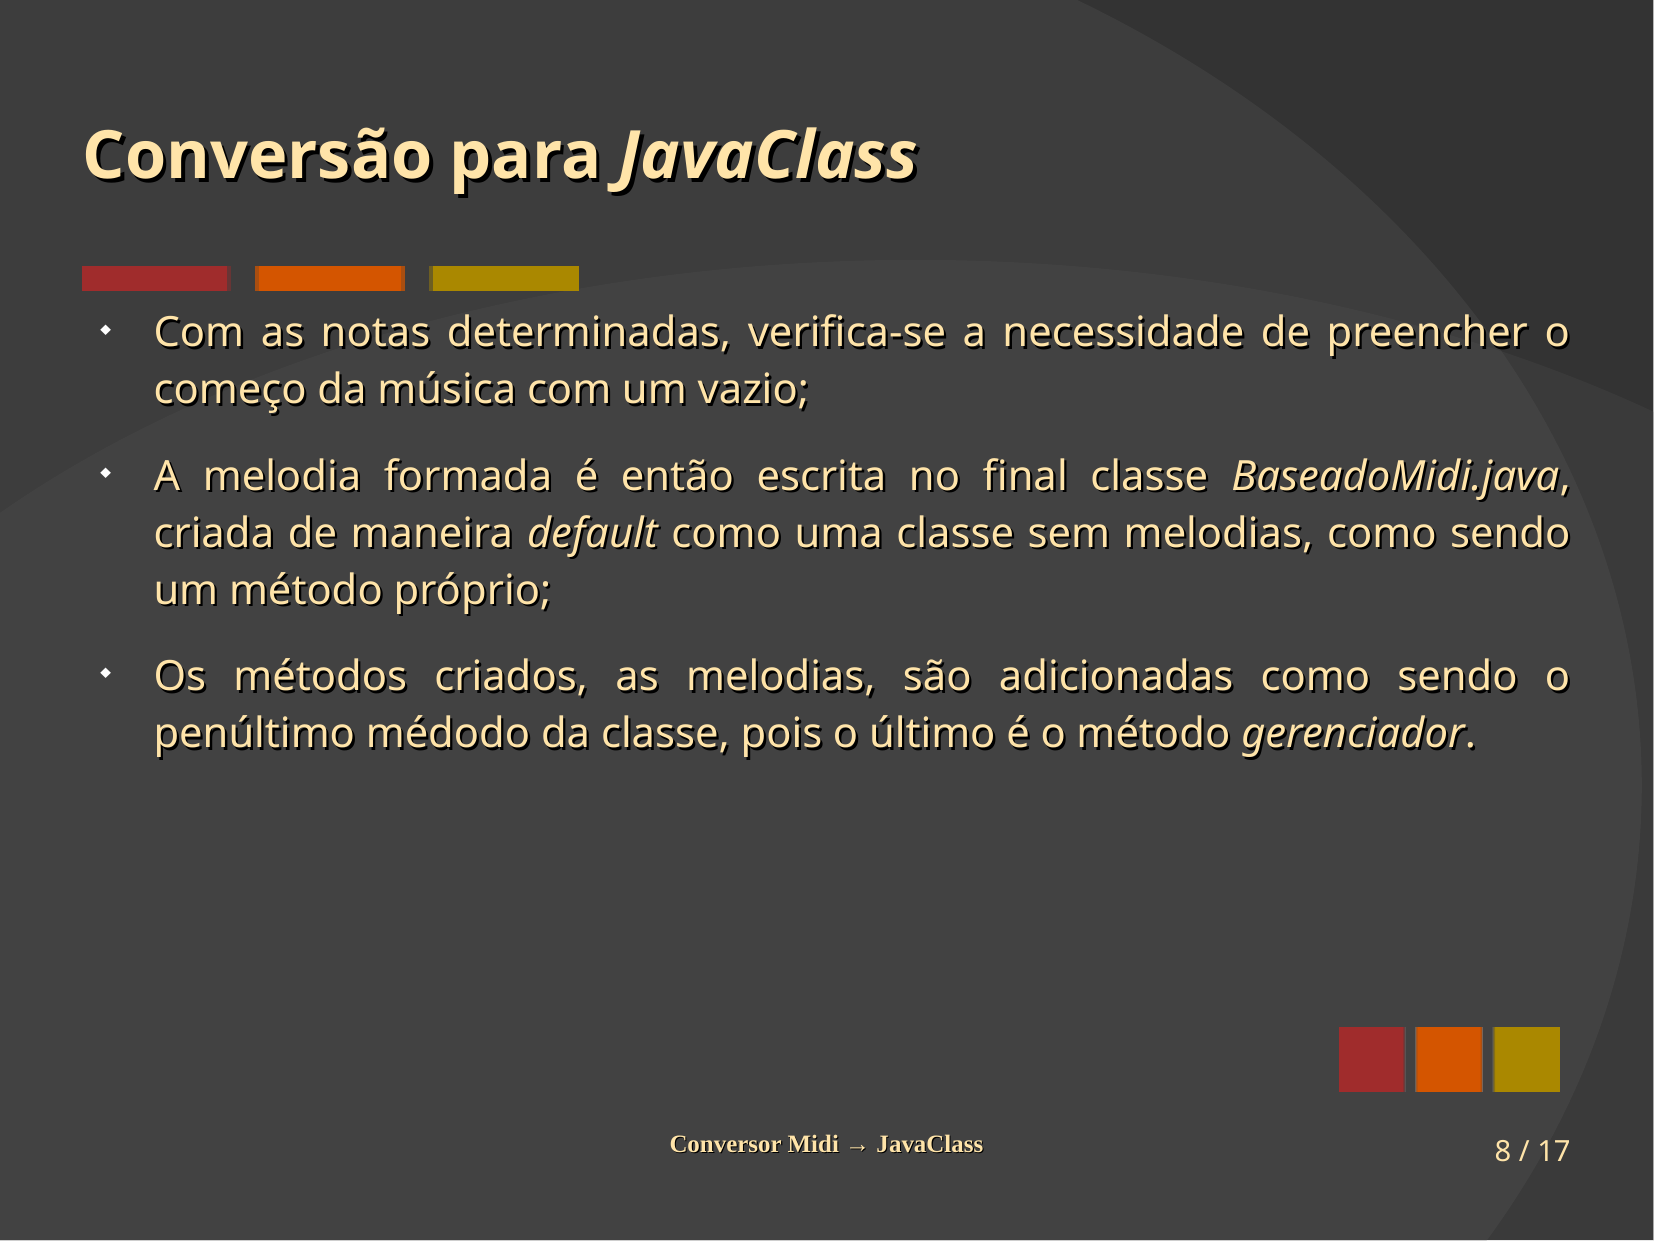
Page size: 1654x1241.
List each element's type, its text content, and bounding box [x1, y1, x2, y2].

picture [1339, 1027, 1560, 1092]
picture [82, 266, 579, 291]
list Com as notas determinadas, verifica-se a necessidade de preencher o começo da música com um vazio; A melodia formada é então escrita no final classe BaseadoMidi.java, criada de maneira default como uma classe sem melodias, como sendo um método próprio; Os métodos criados, as melodias, são adicionadas como sendo o penúltimo médodo da classe, pois o último é o método gerenciador. [82, 302, 1571, 1022]
title Conversão para JavaClass [82, 49, 1571, 257]
